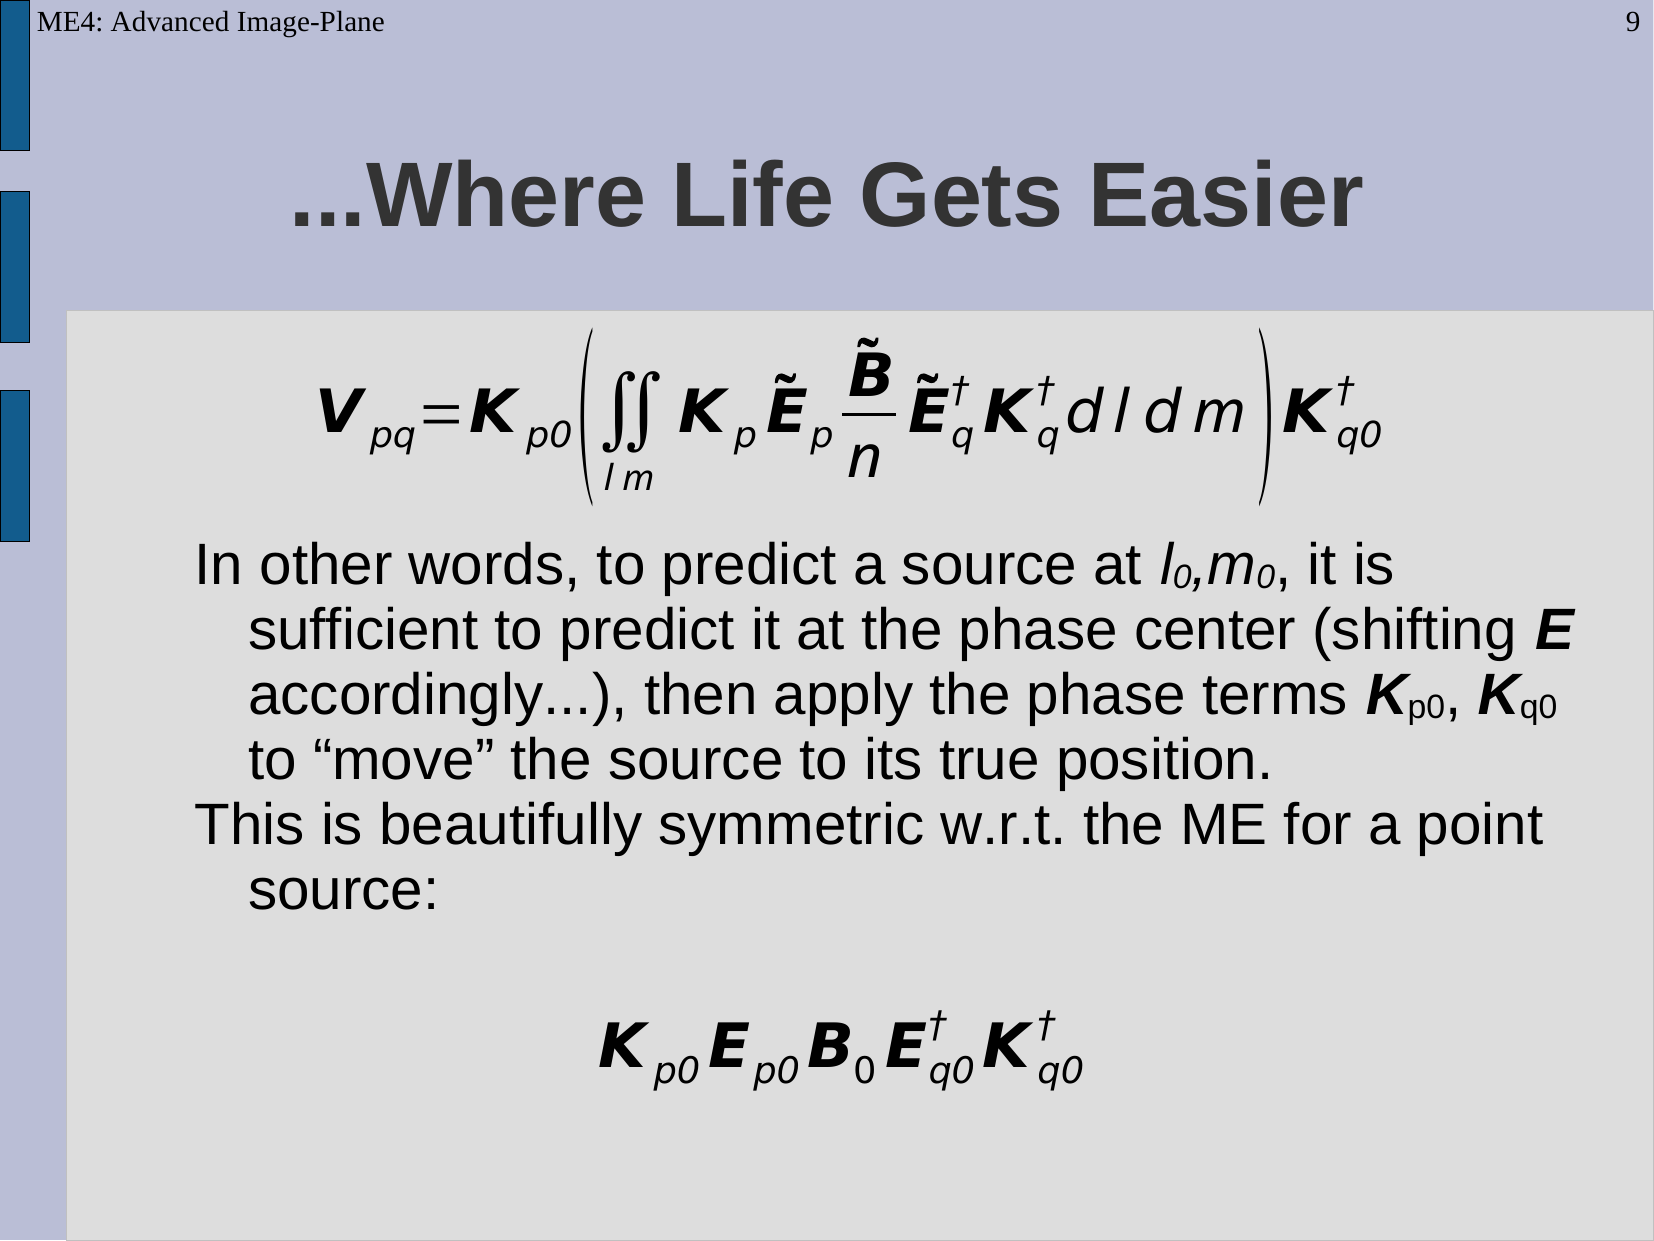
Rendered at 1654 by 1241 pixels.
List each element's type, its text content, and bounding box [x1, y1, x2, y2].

chart [308, 324, 1388, 511]
title ...Where Life Gets Easier [121, 91, 1534, 299]
chart [590, 1003, 1089, 1093]
list In other words, to predict a source at l0,m0, it is sufficient to predict it at the phase center (shifting E accordingly...), then apply the phase terms Kp0, Kq0 to “move” the source to its true position. This is beautifully symmetric w.r.t. the ME for a point source: [177, 531, 1590, 1044]
